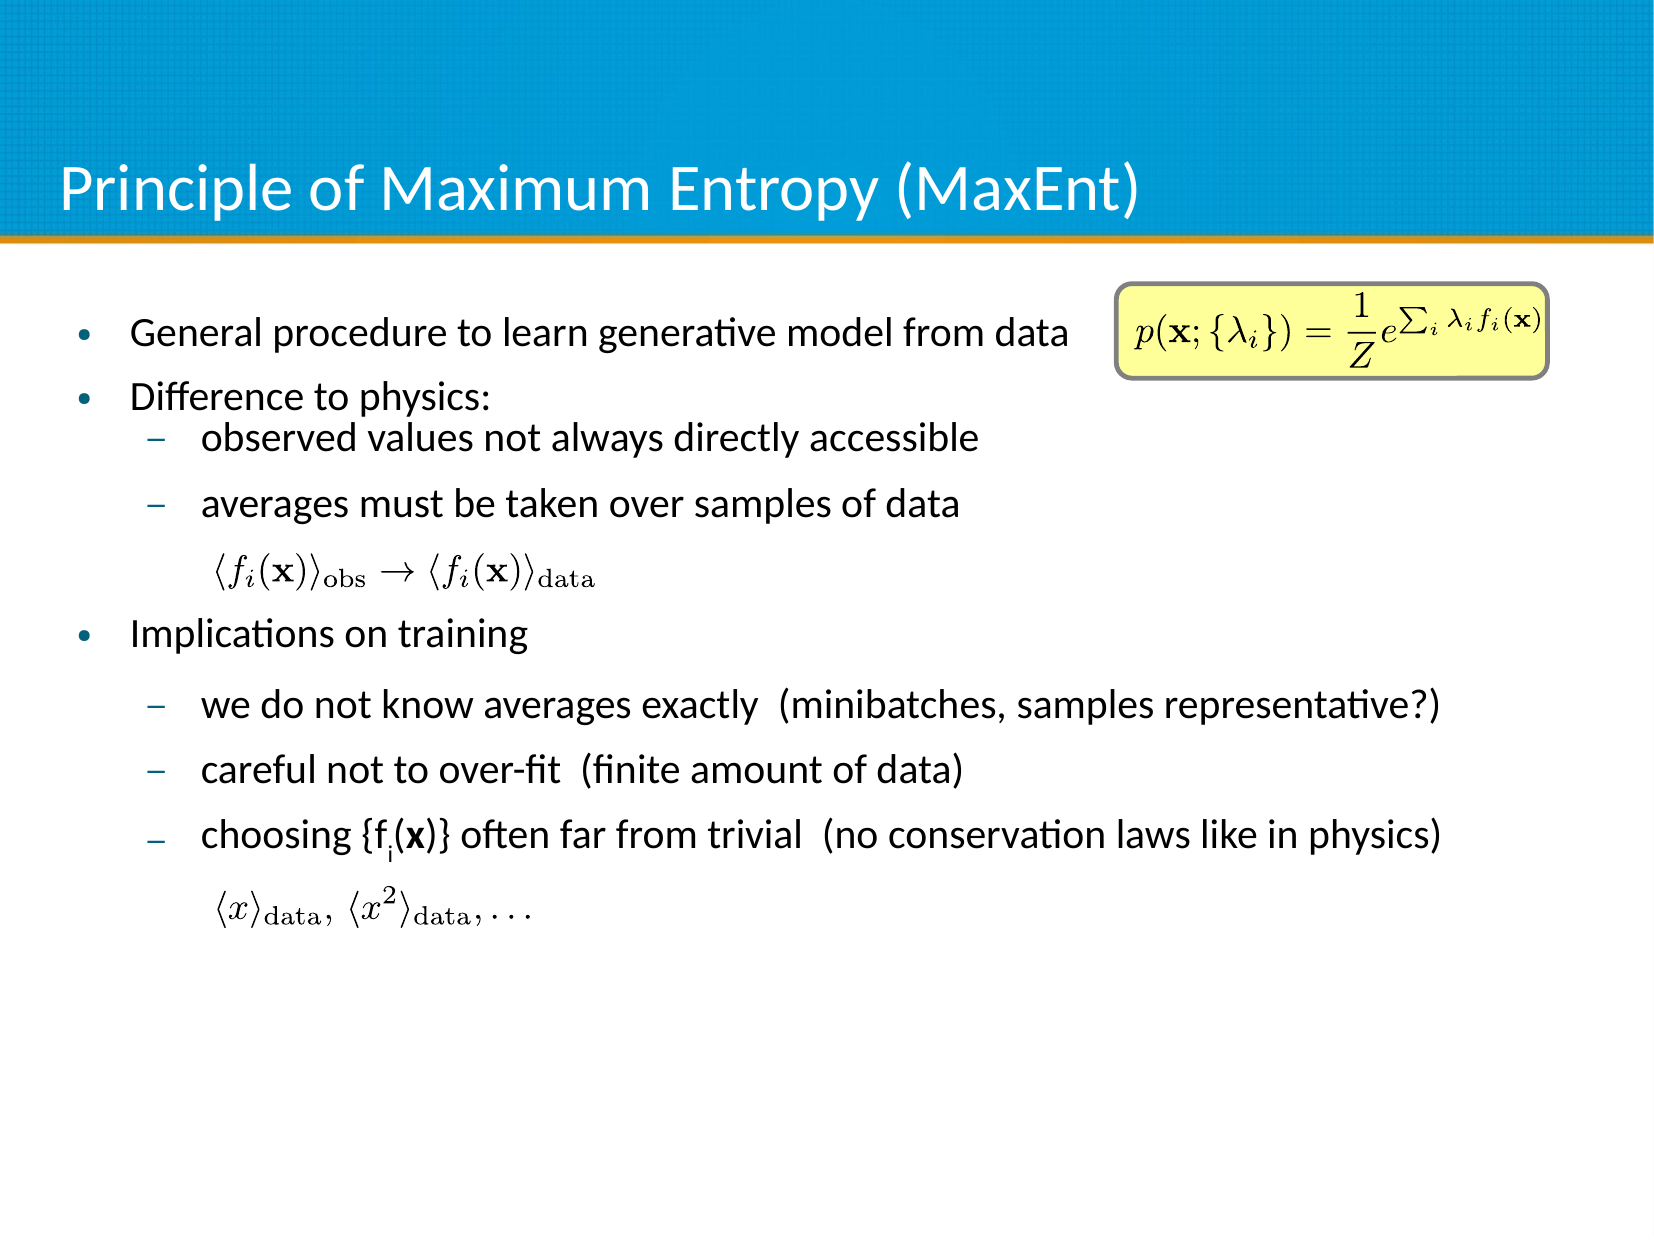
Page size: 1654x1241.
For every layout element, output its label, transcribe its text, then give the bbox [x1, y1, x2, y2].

list General procedure to learn generative model from data Difference to physics: observed values not always directly accessible averages must be taken over samples of data Implications on training we do not know averages exactly (minibatches, samples representative?) careful not to over-fit (finite amount of data) choosing {fi(x)} often far from trivial (no conservation laws like in physics) [59, 315, 1583, 1158]
title Principle of Maximum Entropy (MaxEnt) [59, 19, 1595, 227]
text_box [1116, 283, 1548, 379]
text_box [211, 553, 596, 591]
picture [0, 233, 1654, 244]
text_box [213, 885, 533, 929]
